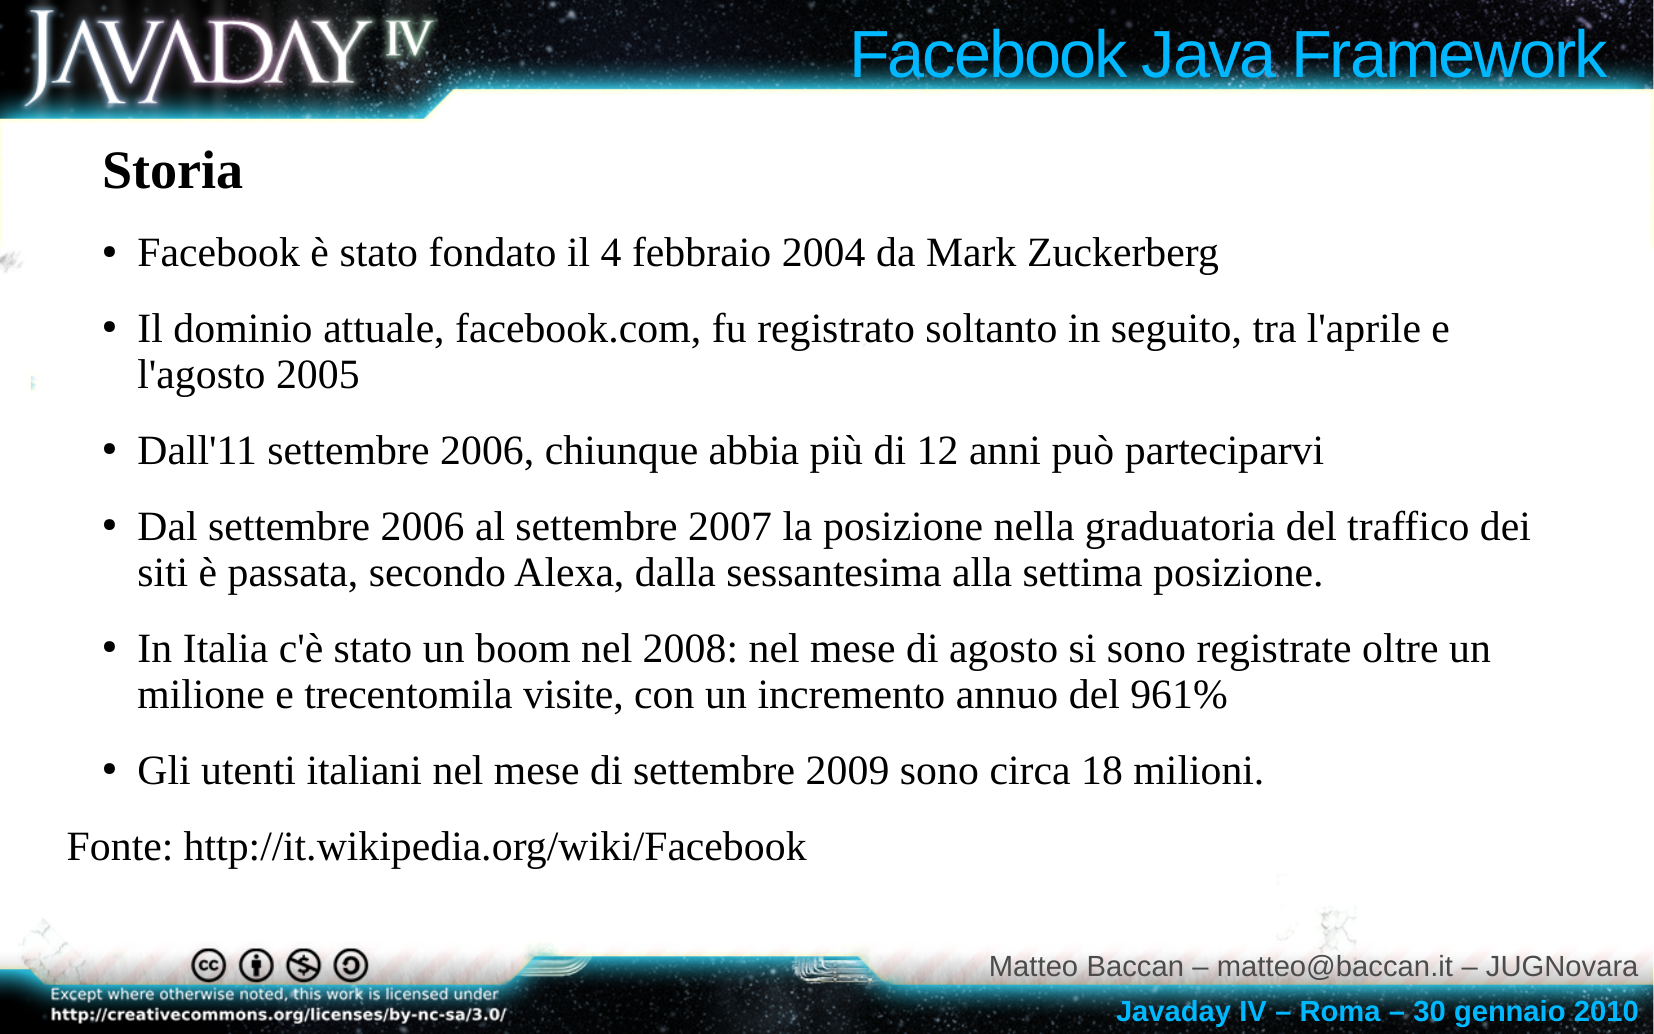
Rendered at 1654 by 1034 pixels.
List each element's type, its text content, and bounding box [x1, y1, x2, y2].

title Facebook Java Framework [132, 5, 1609, 103]
list Storia Facebook è stato fondato il 4 febbraio 2004 da Mark Zuckerberg Il dominio attuale, facebook.com, fu registrato soltanto in seguito, tra l'aprile e l'agosto 2005 Dall'11 settembre 2006, chiunque abbia più di 12 anni può parteciparvi Dal settembre 2006 al settembre 2007 la posizione nella graduatoria del traffico dei siti è passata, secondo Alexa, dalla sessantesima alla settima posizione. In Italia c'è stato un boom nel 2008: nel mese di agosto si sono registrate oltre un milione e trecentomila visite, con un incremento annuo del 961% Gli utenti italiani nel mese di settembre 2009 sono circa 18 milioni. Fonte: http://it.wikipedia.org/wiki/Facebook [66, 139, 1555, 959]
picture [0, 0, 1654, 1034]
